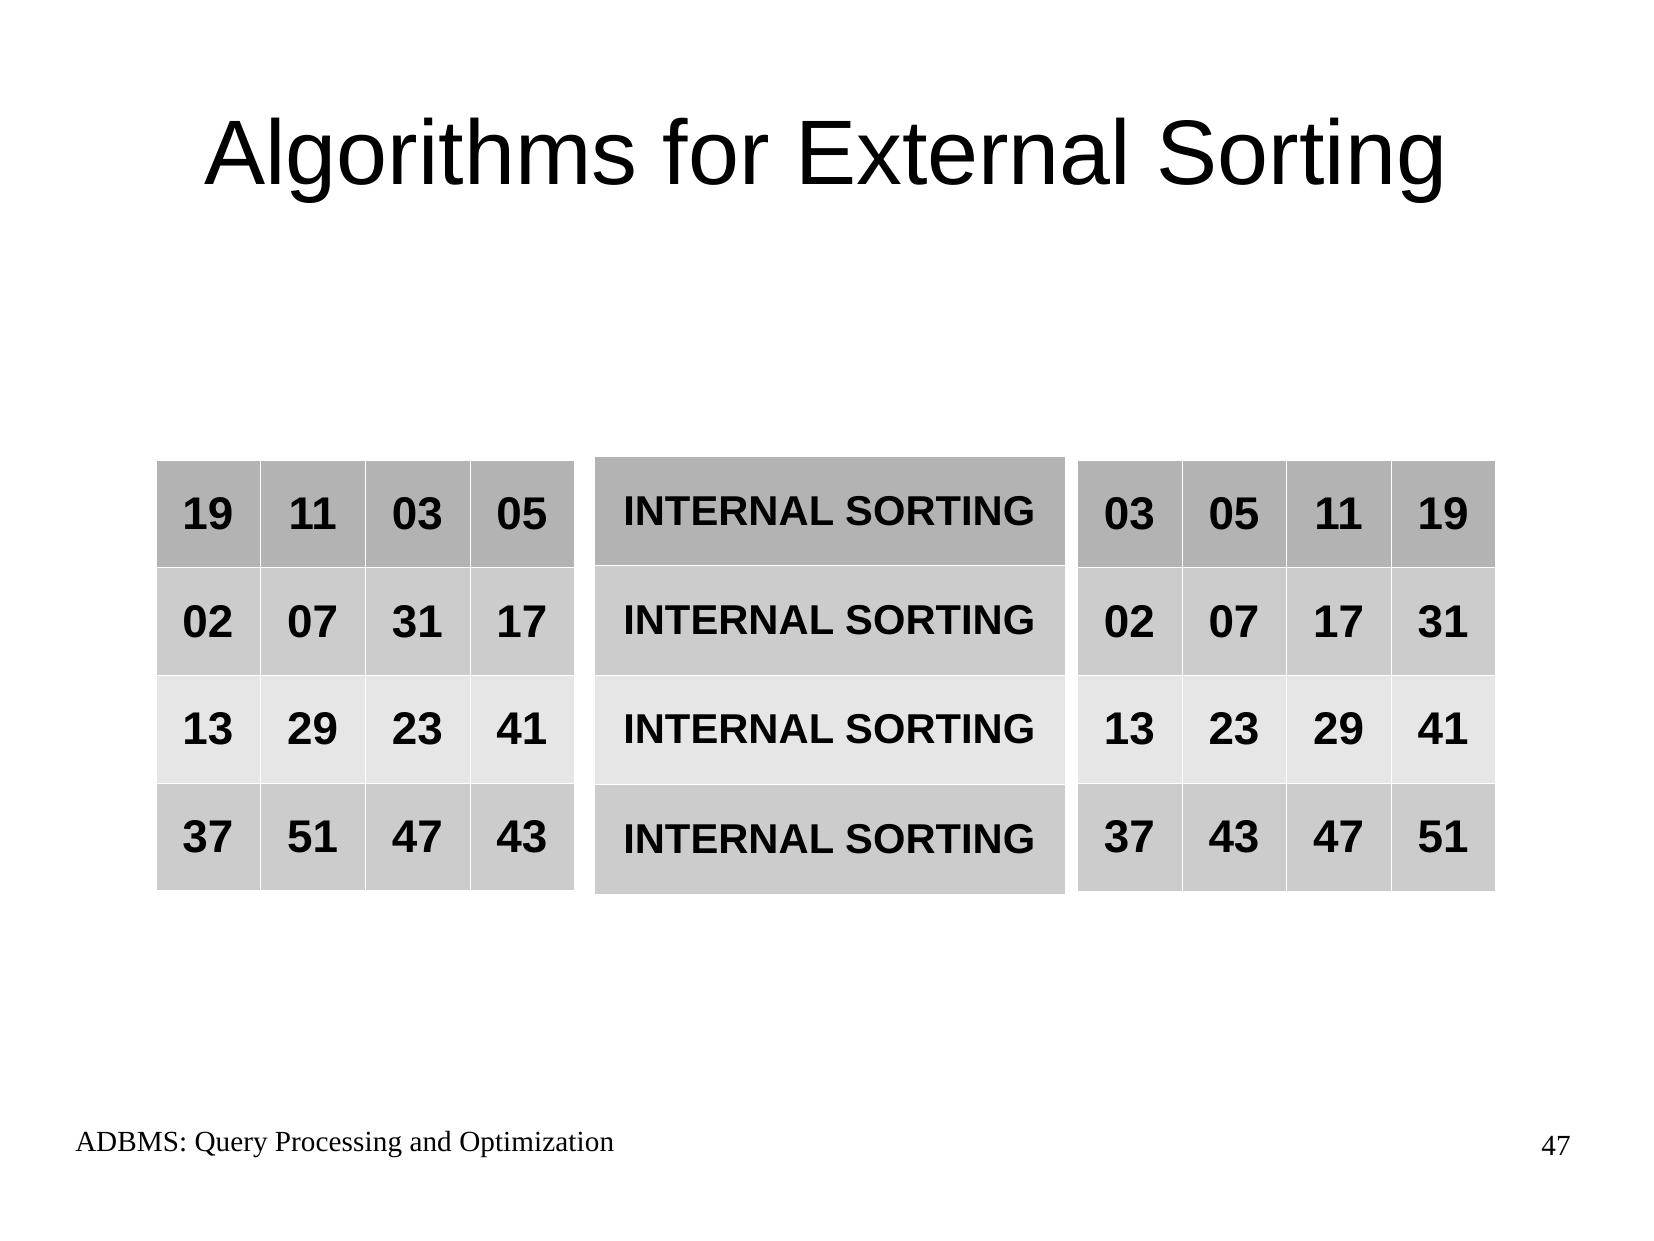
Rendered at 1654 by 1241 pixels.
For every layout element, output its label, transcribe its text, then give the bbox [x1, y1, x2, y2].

table_cell INTERNAL SORTING [595, 566, 1065, 675]
table_cell 13 [157, 676, 260, 783]
table_header 03 [1078, 461, 1182, 567]
table_cell 41 [471, 676, 574, 783]
table_cell 17 [471, 568, 574, 675]
table_cell INTERNAL SORTING [595, 785, 1065, 894]
table_header INTERNAL SORTING [595, 457, 1065, 565]
table_header 19 [1392, 461, 1495, 567]
table_cell 17 [1287, 568, 1391, 675]
title Algorithms for External Sorting [82, 49, 1571, 257]
table_cell 23 [366, 676, 470, 783]
table_header 11 [1287, 461, 1391, 567]
table_header 05 [1183, 461, 1286, 567]
table_cell 02 [1078, 568, 1182, 675]
table_cell INTERNAL SORTING [595, 676, 1065, 784]
table_cell 02 [157, 568, 260, 675]
table_cell 29 [1287, 676, 1391, 783]
table_header 11 [261, 461, 365, 567]
table_cell 29 [261, 676, 365, 783]
table_cell 37 [1078, 784, 1182, 891]
table_cell 07 [1183, 568, 1286, 675]
table_cell 51 [261, 784, 365, 890]
table_cell 07 [261, 568, 365, 675]
table_cell 51 [1392, 784, 1495, 891]
table_cell 23 [1183, 676, 1286, 783]
table_cell 31 [366, 568, 470, 675]
table_header 03 [366, 461, 470, 567]
table_cell 37 [157, 784, 260, 890]
table_cell 41 [1392, 676, 1495, 783]
table_header 19 [157, 461, 260, 567]
table_header 05 [471, 461, 574, 567]
table_cell 31 [1392, 568, 1495, 675]
table_cell 43 [471, 784, 574, 890]
table_cell 47 [1287, 784, 1391, 891]
table_cell 43 [1183, 784, 1286, 891]
table_cell 47 [366, 784, 470, 890]
table_cell 13 [1078, 676, 1182, 783]
